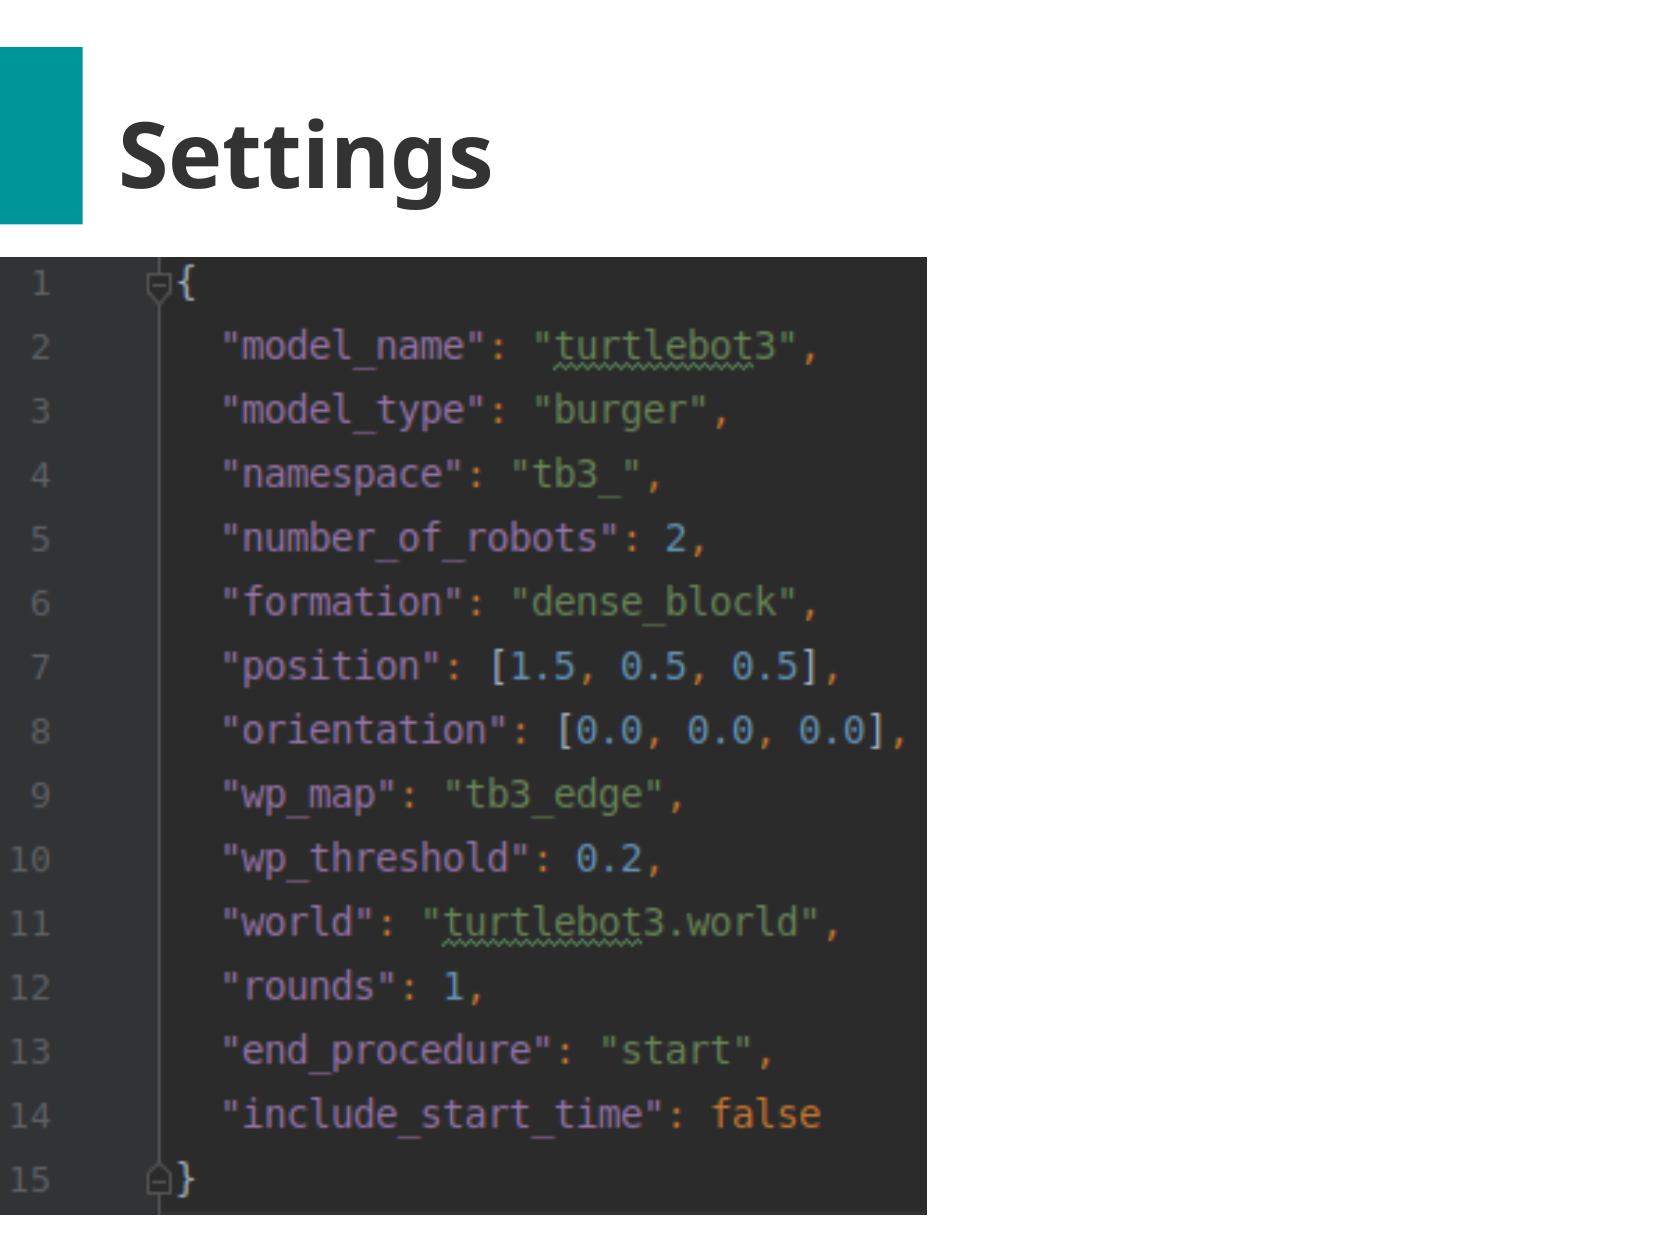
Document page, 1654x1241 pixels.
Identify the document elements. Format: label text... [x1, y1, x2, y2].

title Settings [118, 49, 1571, 257]
picture [0, 257, 927, 1216]
